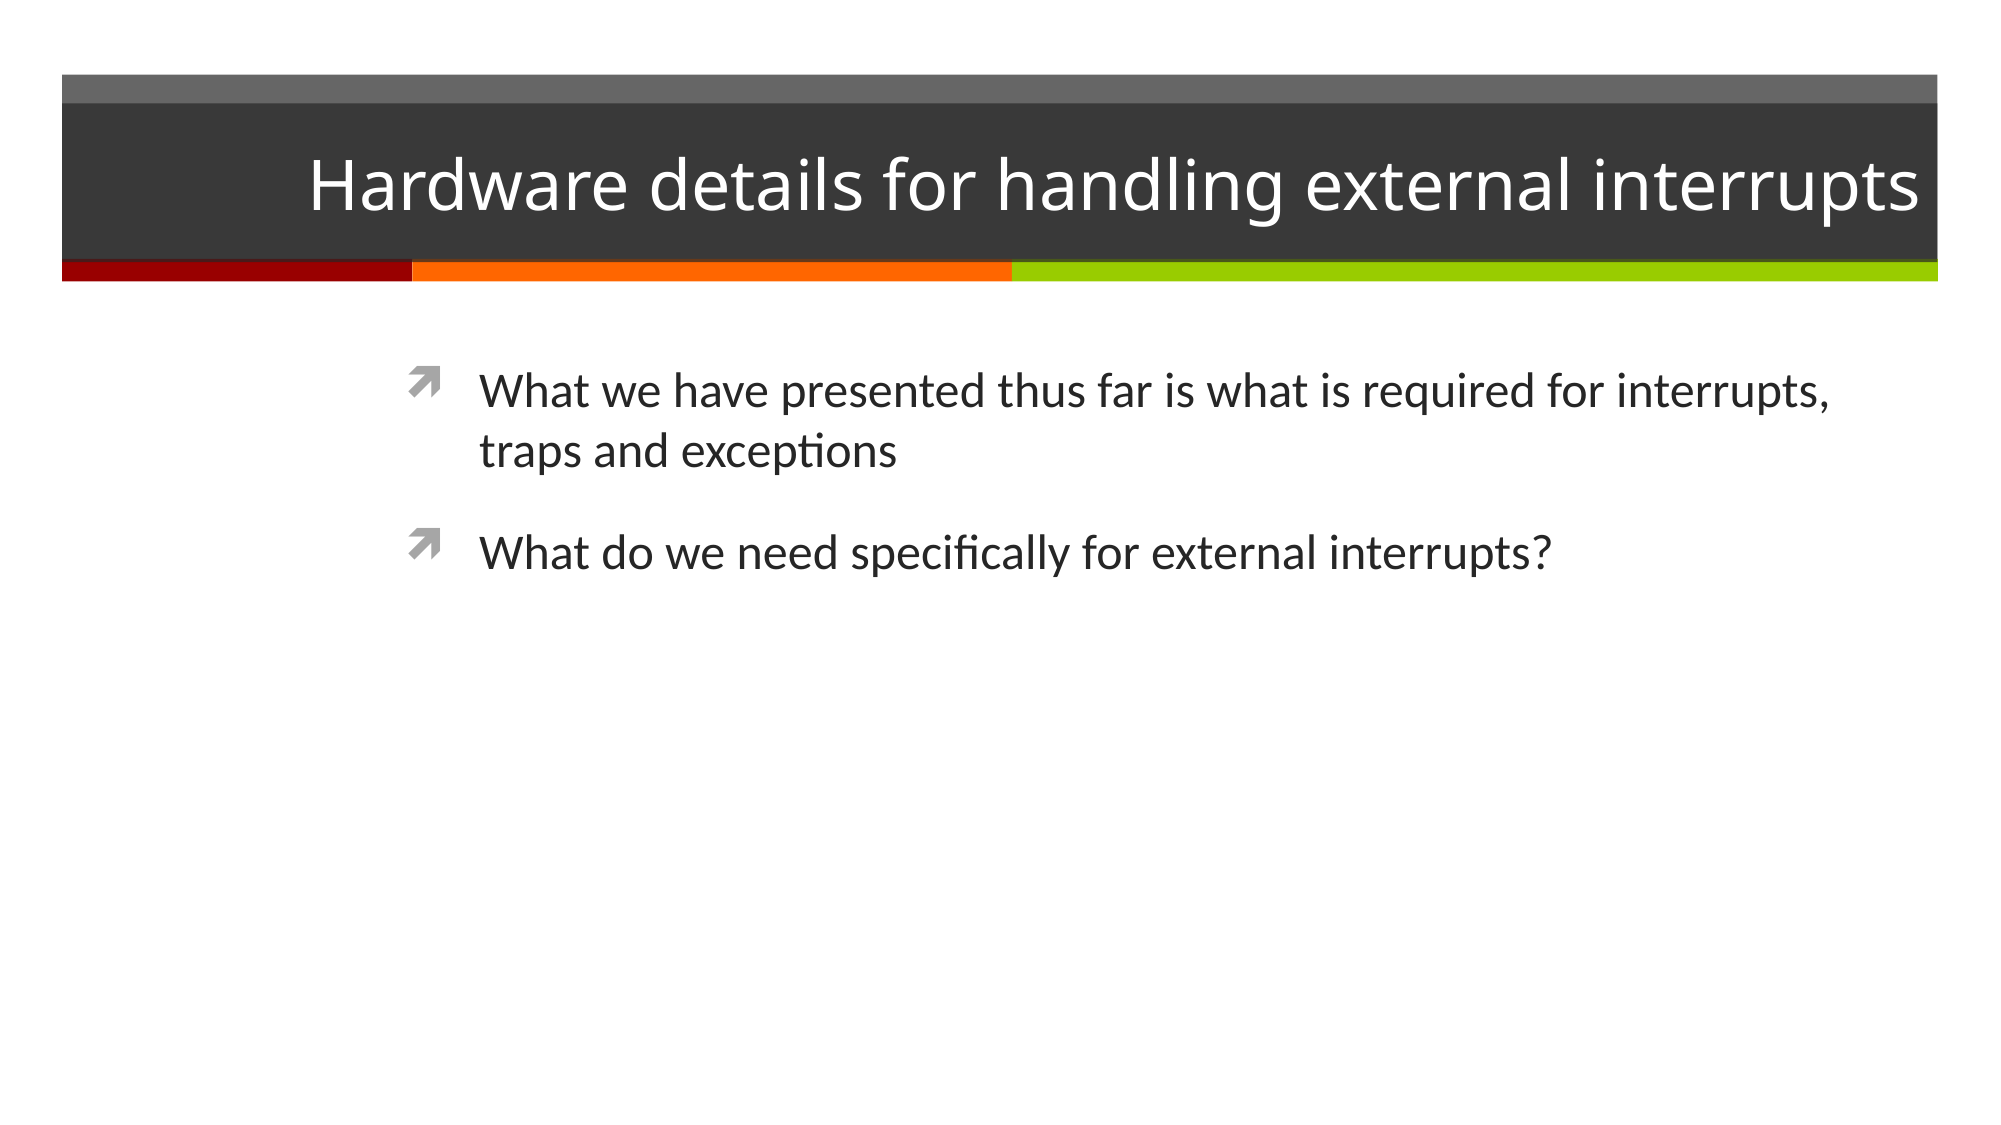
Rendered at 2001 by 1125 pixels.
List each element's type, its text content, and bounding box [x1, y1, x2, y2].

title Hardware details for handling external interrupts [62, 103, 1938, 263]
list What we have presented thus far is what is required for interrupts, traps and exceptions What do we need specifically for external interrupts? [389, 350, 1938, 1005]
